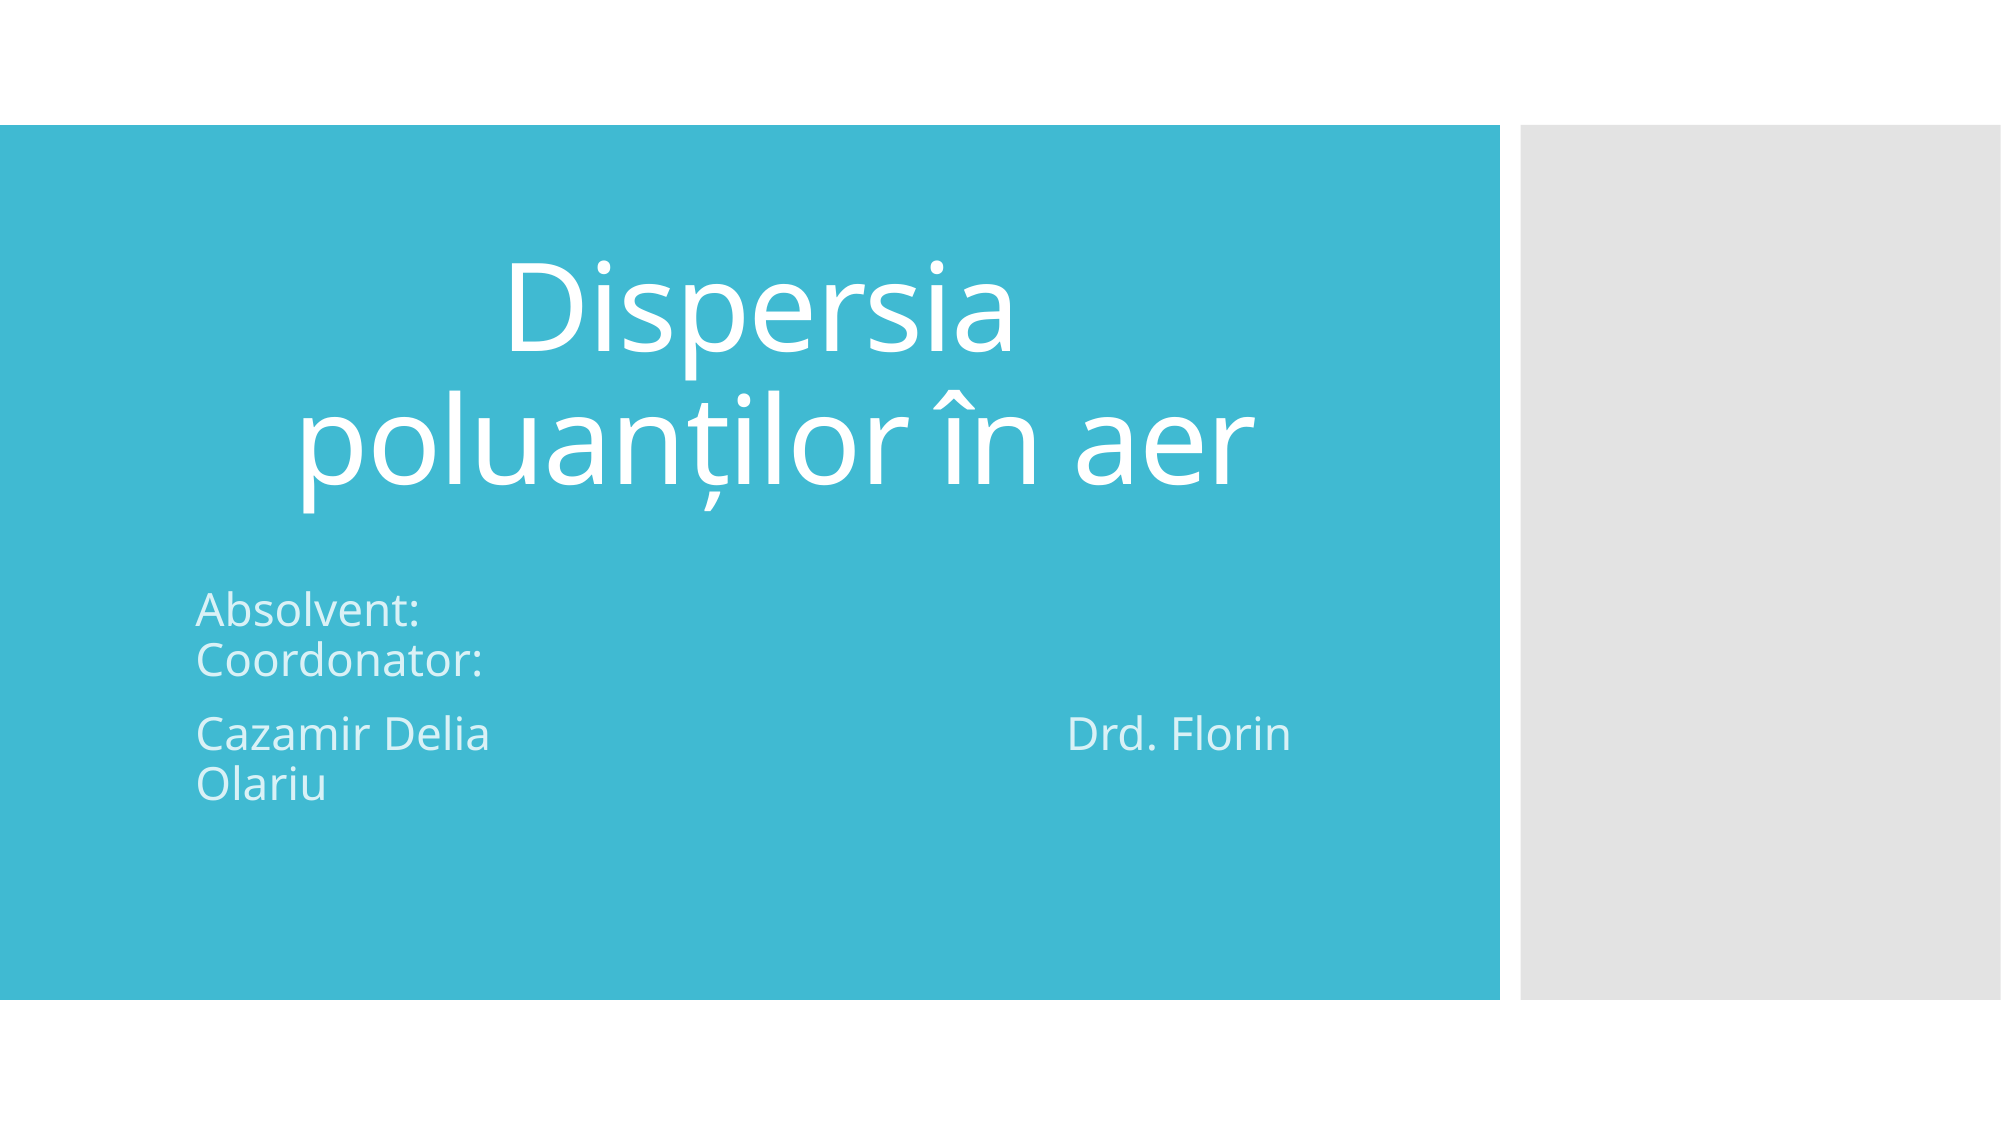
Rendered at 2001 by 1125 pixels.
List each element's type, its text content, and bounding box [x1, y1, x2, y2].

subtitle Absolvent: Coordonator: Cazamir Delia Drd. Florin Olariu [180, 579, 1381, 917]
title Dispersia poluanților în aer [175, 213, 1376, 519]
